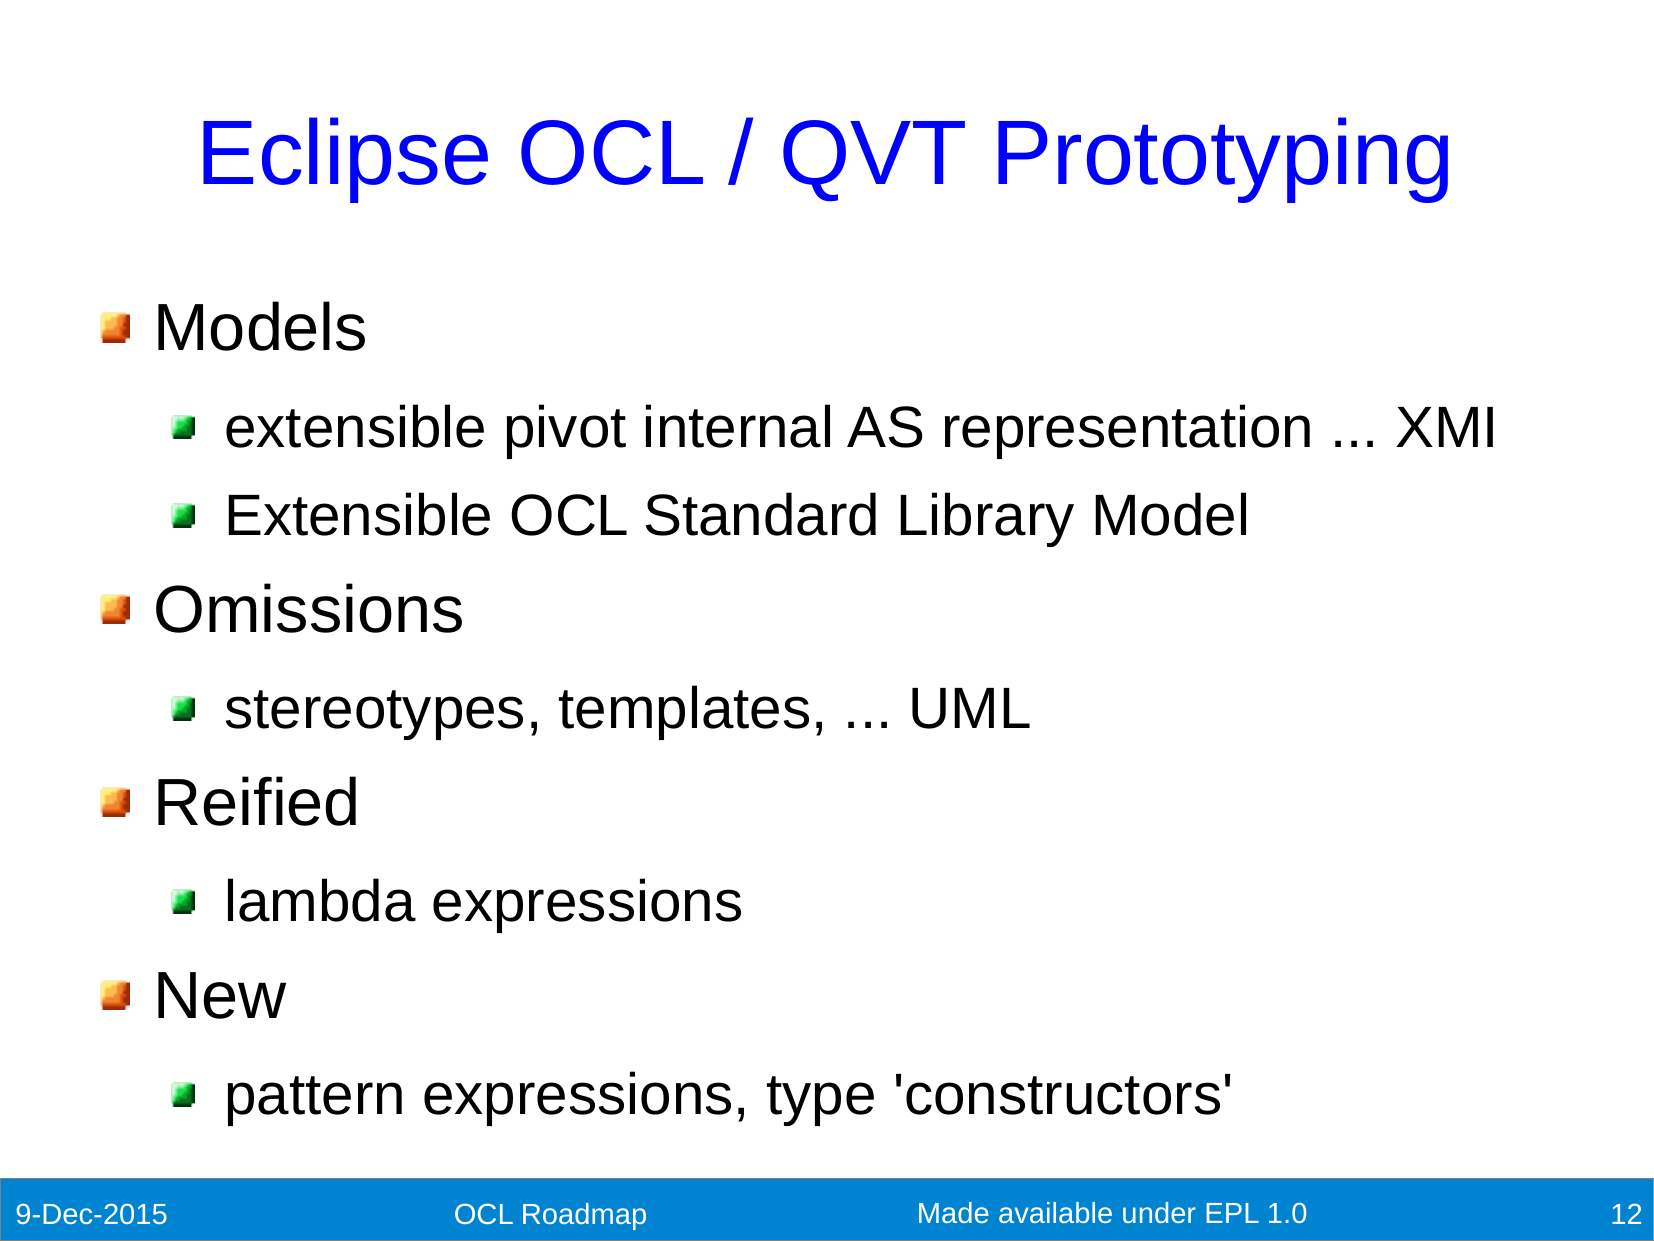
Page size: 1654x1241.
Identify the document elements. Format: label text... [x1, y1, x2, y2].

list Models extensible pivot internal AS representation ... XMI Extensible OCL Standard Library Model Omissions stereotypes, templates, ... UML Reified lambda expressions New pattern expressions, type 'constructors' [82, 290, 1571, 1126]
title Eclipse OCL / QVT Prototyping [82, 49, 1571, 257]
